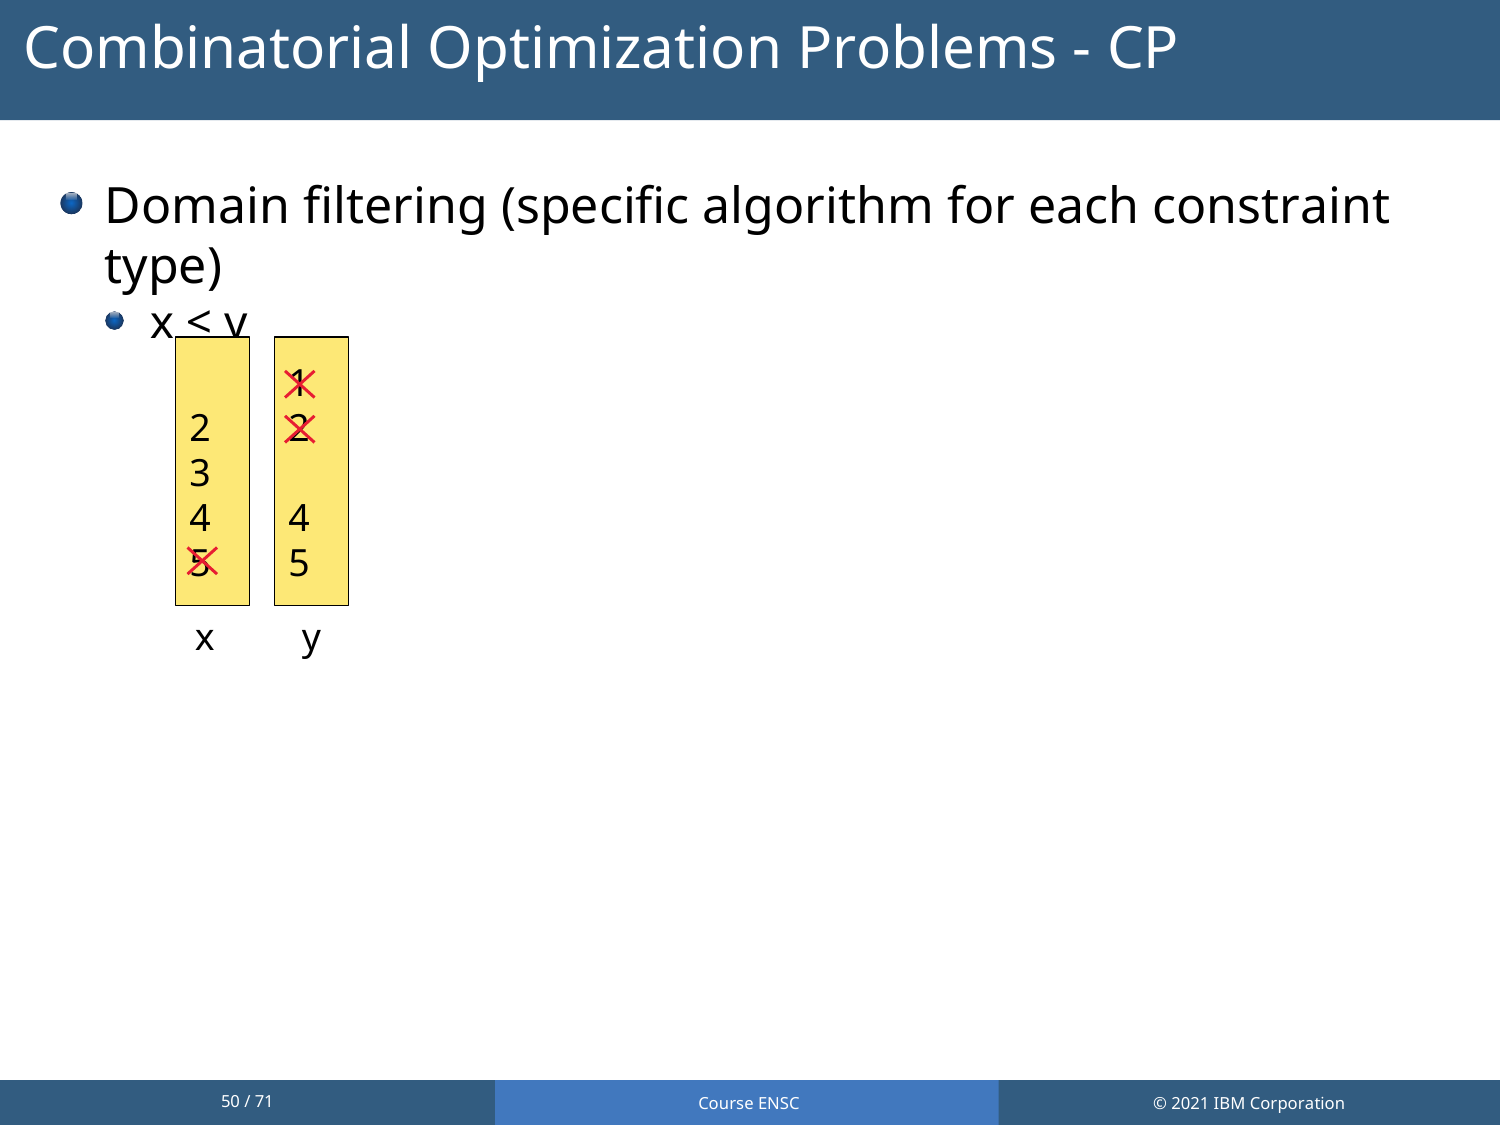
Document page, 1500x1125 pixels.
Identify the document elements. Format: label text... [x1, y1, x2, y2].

list Domain filtering (specific algorithm for each constraint type) x < y [45, 165, 1500, 1051]
text_box 2 3 4 5 [175, 337, 250, 606]
text_box x y [180, 605, 388, 666]
text_box 1 2 4 5 [274, 337, 349, 605]
title Combinatorial Optimization Problems - CP [0, 0, 1500, 121]
